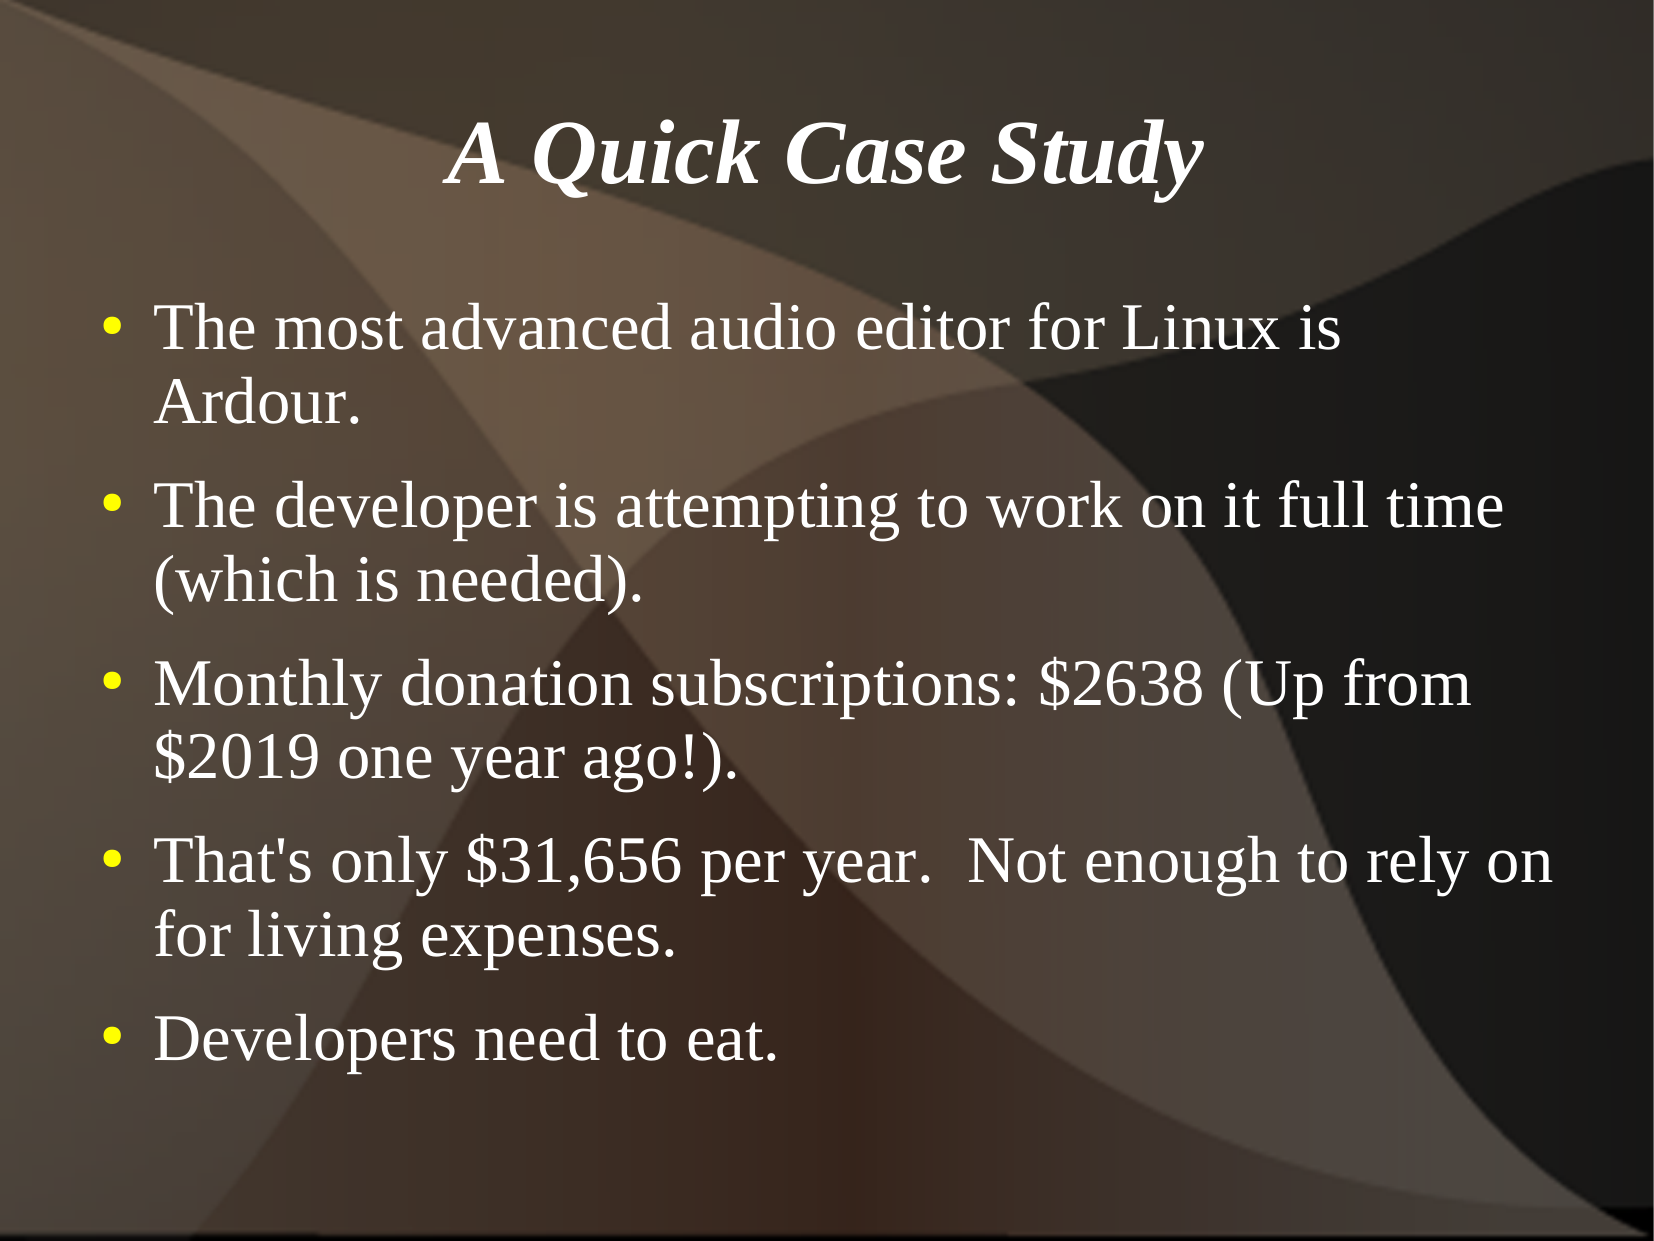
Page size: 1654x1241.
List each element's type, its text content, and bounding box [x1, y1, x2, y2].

picture [0, 0, 1654, 1241]
title A Quick Case Study [82, 56, 1571, 250]
list The most advanced audio editor for Linux is Ardour. The developer is attempting to work on it full time (which is needed). Monthly donation subscriptions: $2638 (Up from $2019 one year ago!). That's only $31,656 per year. Not enough to rely on for living expenses. Developers need to eat. [82, 290, 1571, 1094]
